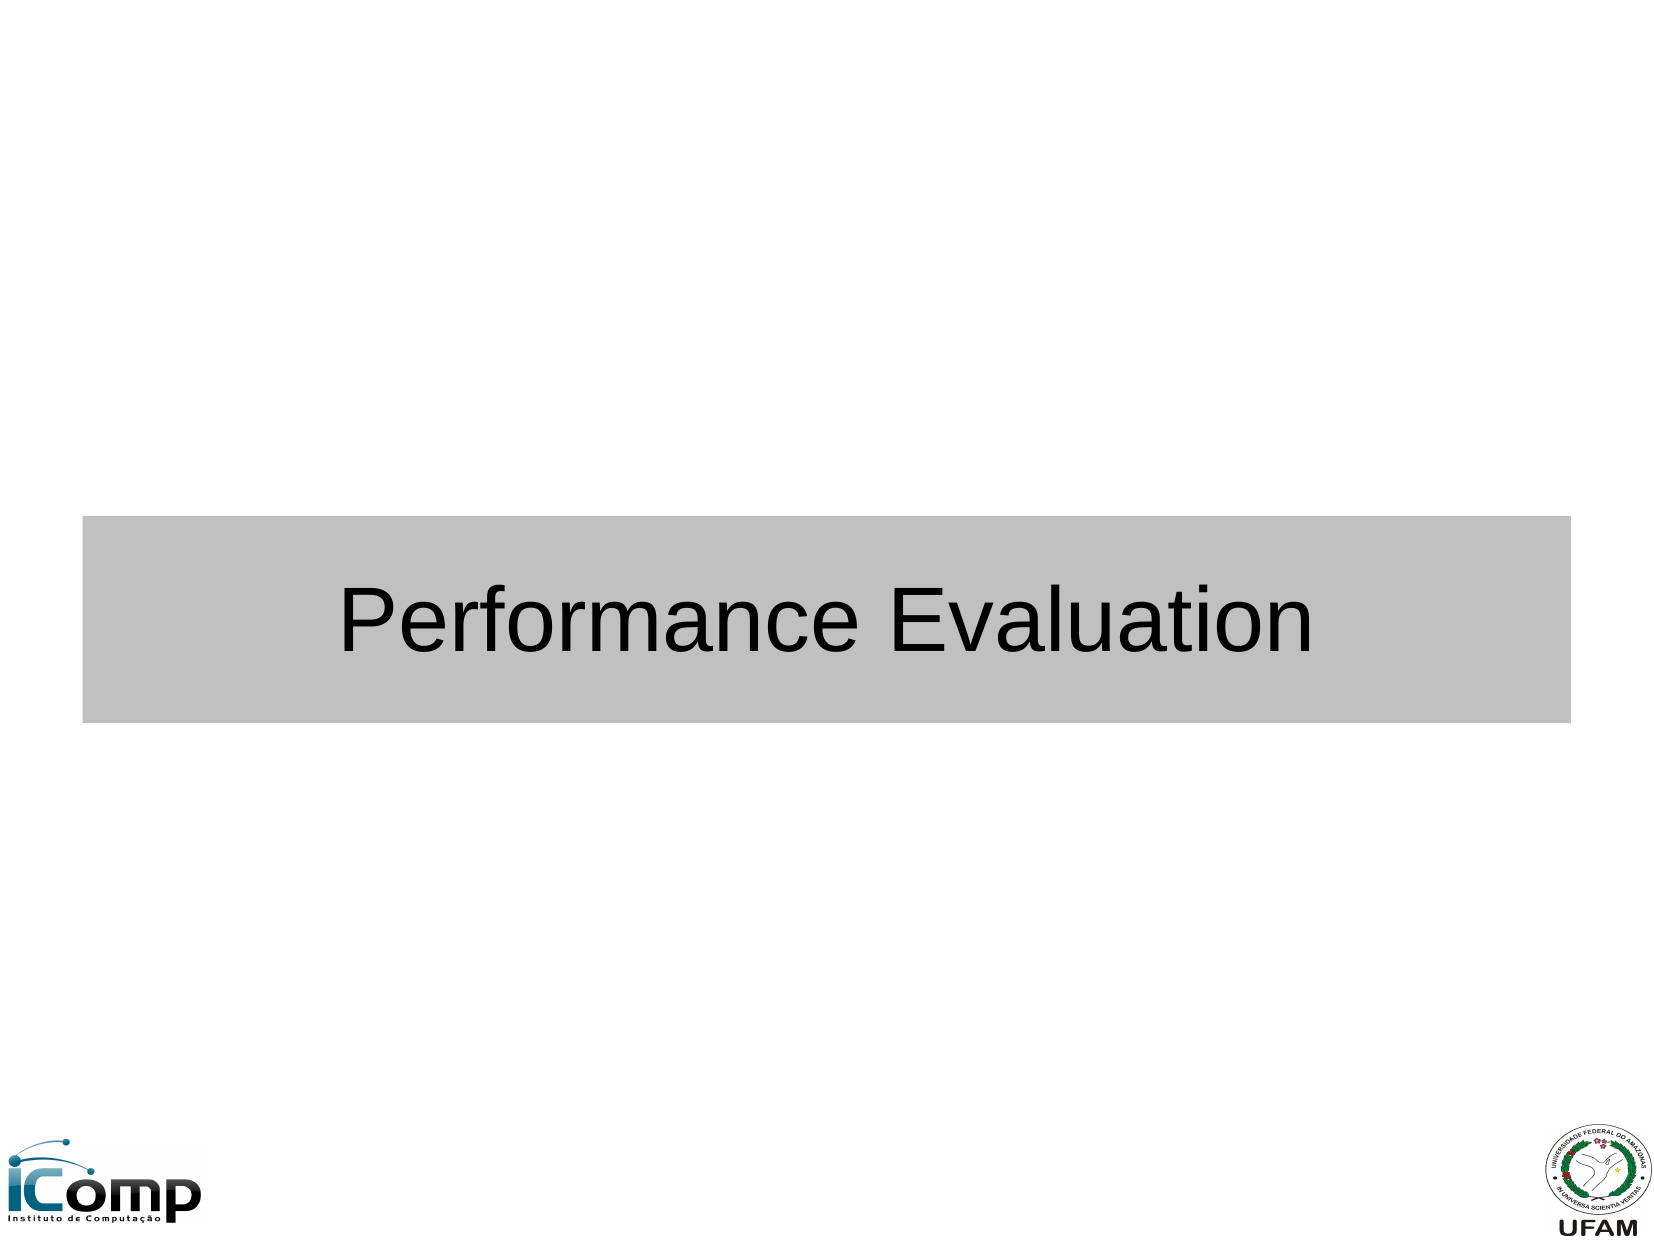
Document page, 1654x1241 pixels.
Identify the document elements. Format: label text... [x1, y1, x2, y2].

title Performance Evaluation [82, 515, 1571, 724]
picture [5, 1139, 205, 1226]
picture [1545, 1124, 1652, 1236]
